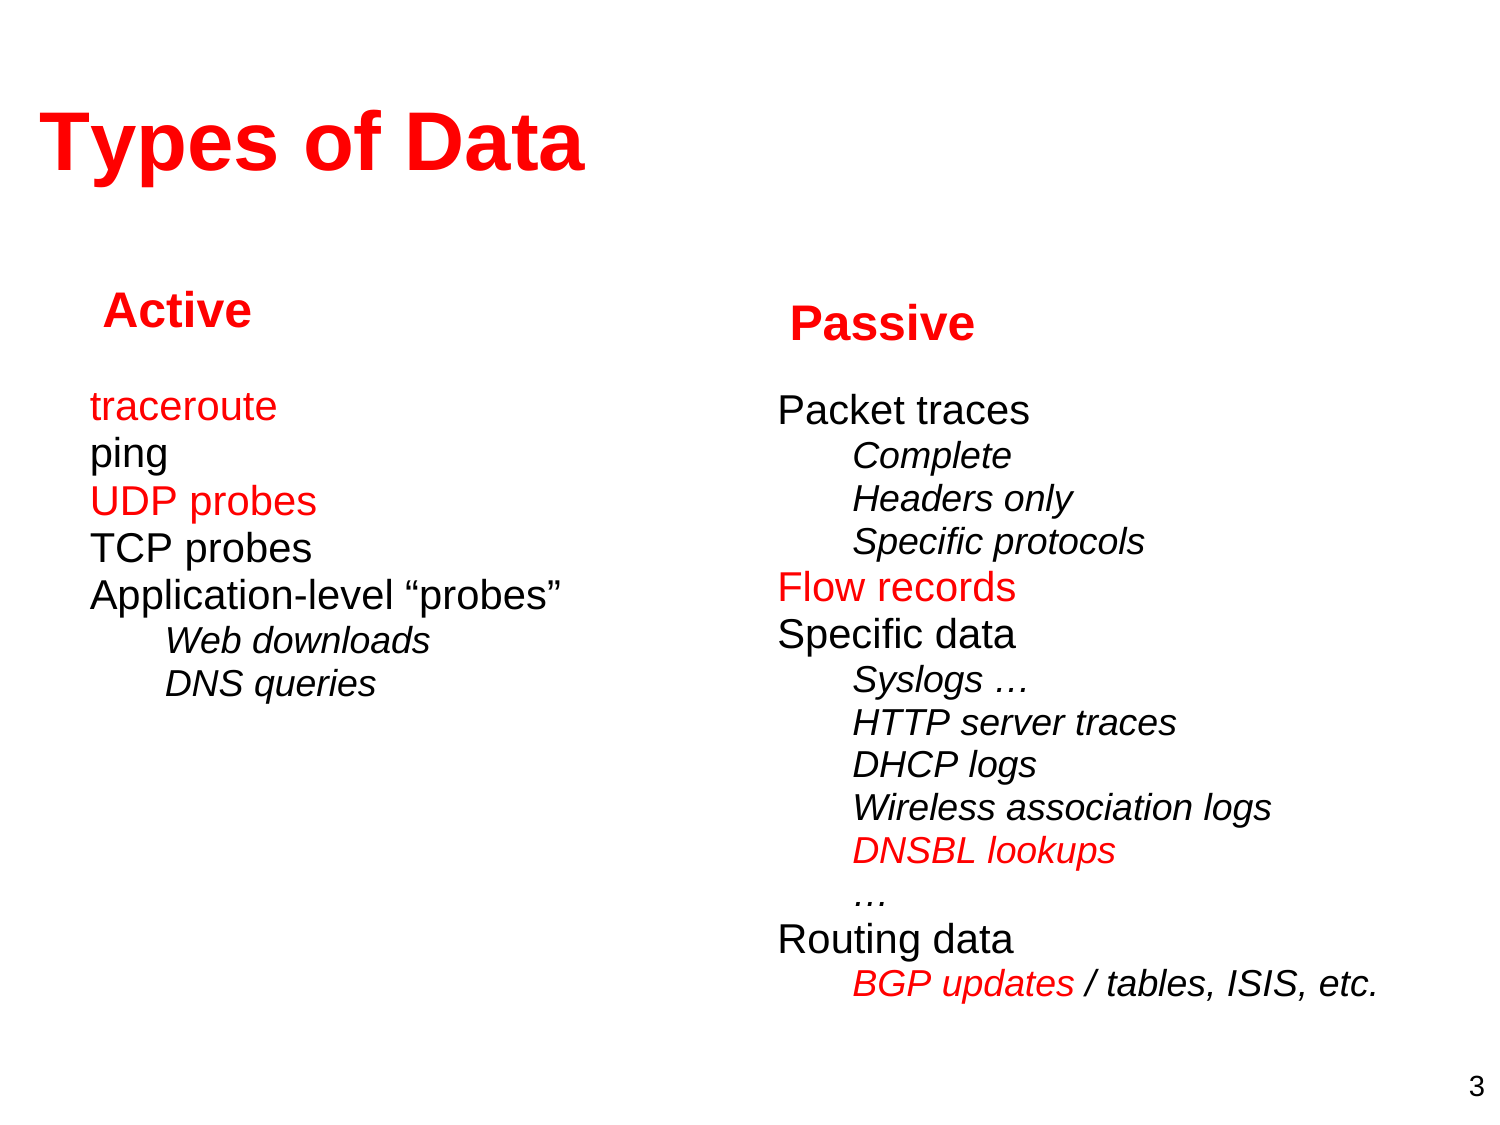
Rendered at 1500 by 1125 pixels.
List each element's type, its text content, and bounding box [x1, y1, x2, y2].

text_box Active [87, 274, 501, 347]
list traceroute ping UDP probes TCP probes Application-level “probes” Web downloads DNS queries [75, 382, 738, 1063]
text_box Passive [774, 287, 1188, 359]
title Types of Data [24, 47, 1463, 236]
list Packet traces Complete Headers only Specific protocols Flow records Specific data Syslogs … HTTP server traces DHCP logs Wireless association logs DNSBL lookups … Routing data BGP updates / tables, ISIS, etc. [762, 387, 1475, 1123]
